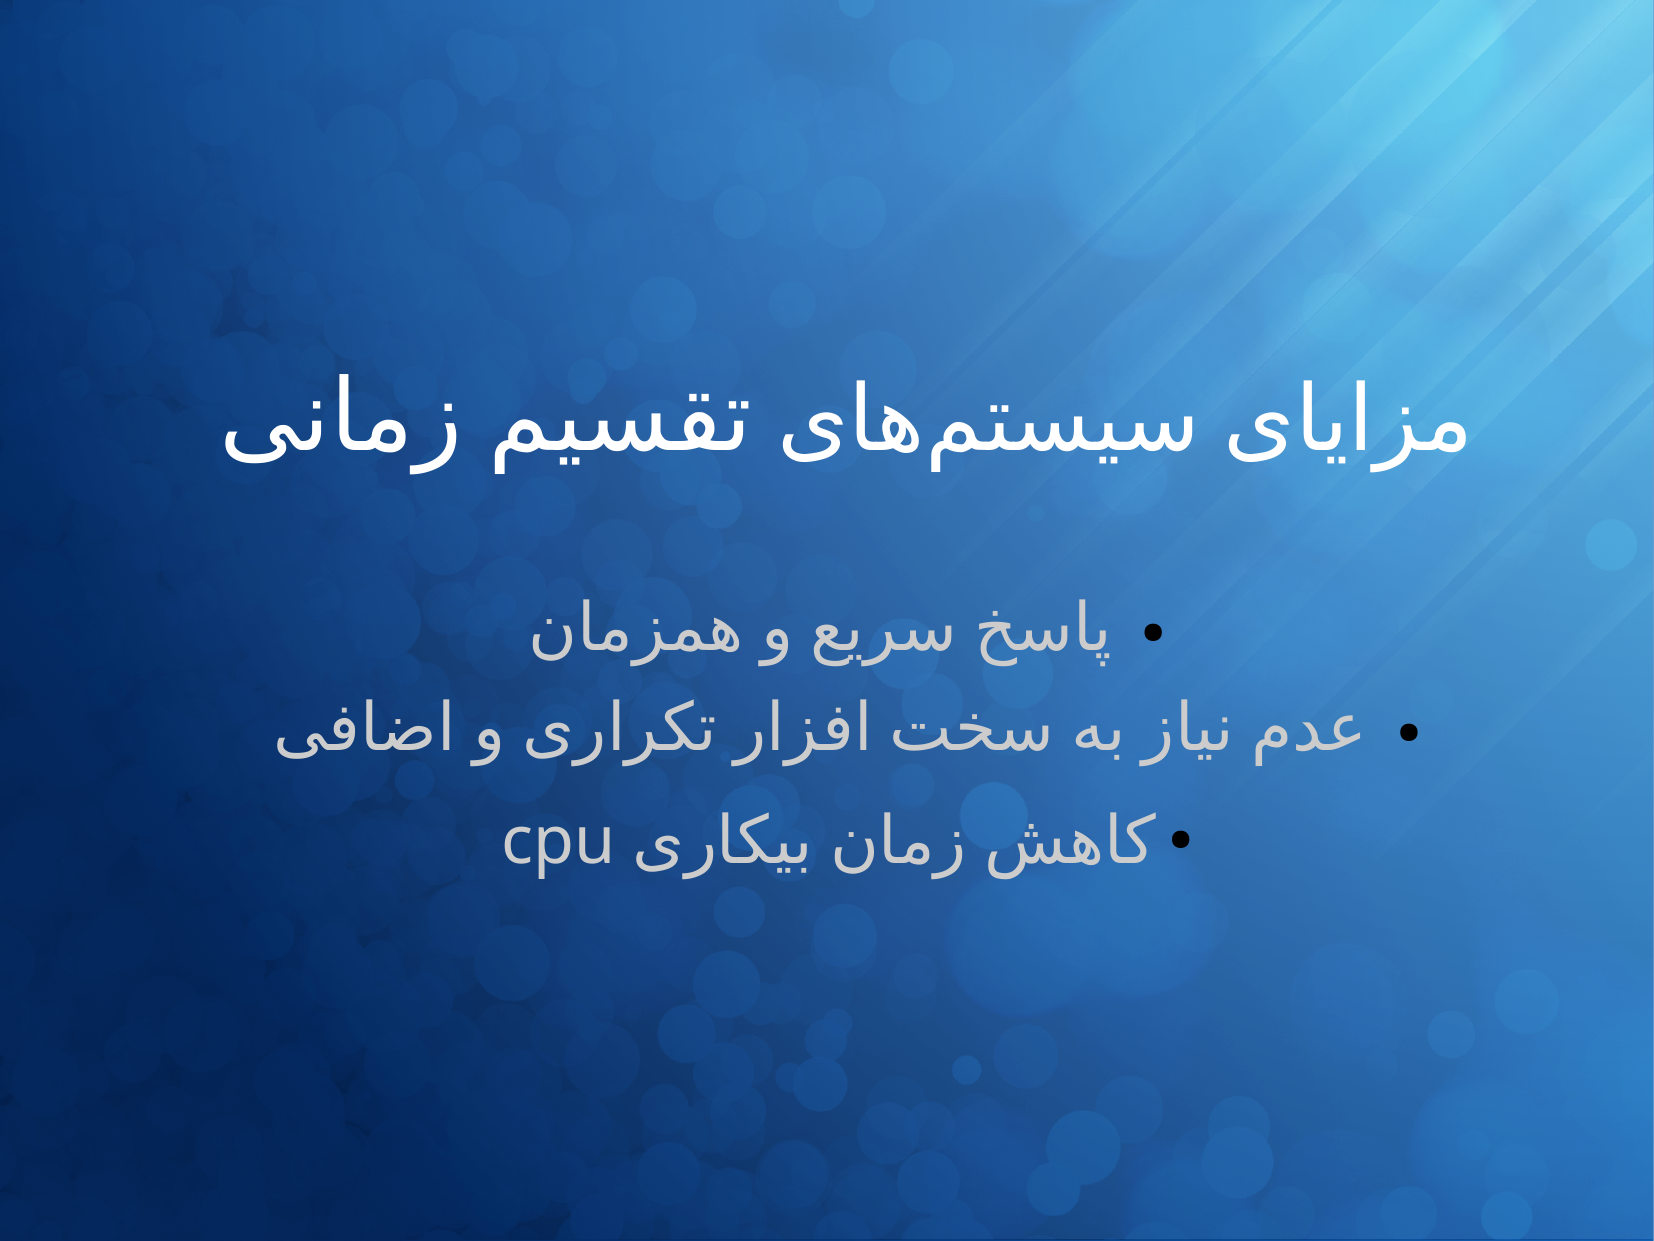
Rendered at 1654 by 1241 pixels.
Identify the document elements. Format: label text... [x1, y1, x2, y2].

title مزایای سیستم‌های تقسیم زمانی [118, 294, 1576, 557]
picture [0, 0, 1654, 1241]
subtitle پاسخ سریع و همزمان عدم نیاز به سخت افزار تکراری و اضافی کاهش زمان بیکاری cpu [112, 531, 1570, 938]
